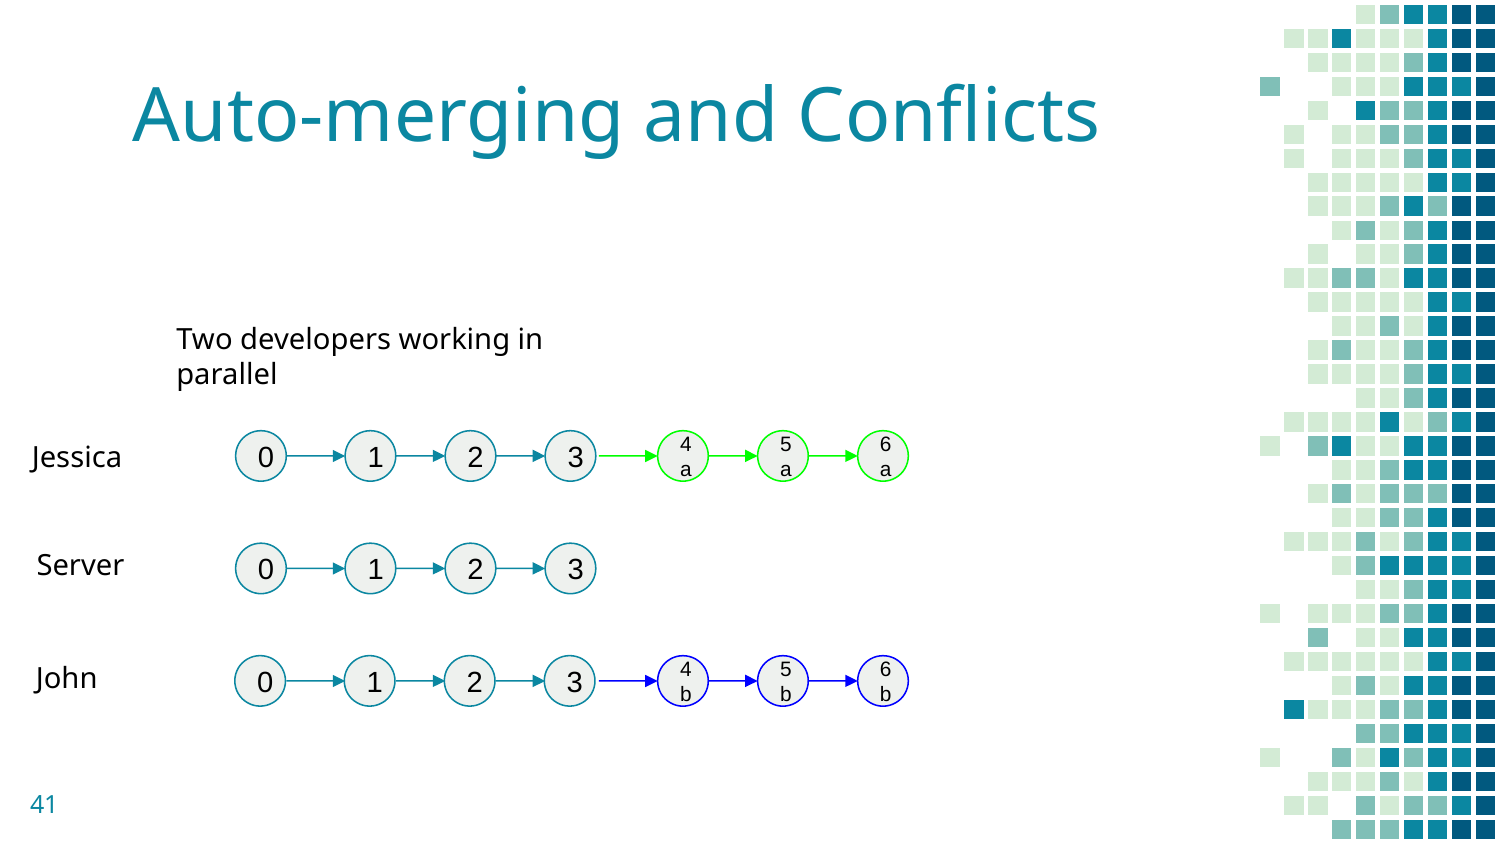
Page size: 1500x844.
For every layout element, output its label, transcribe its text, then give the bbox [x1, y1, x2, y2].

text_box 0 [234, 655, 286, 707]
text_box 4b [657, 655, 709, 707]
text_box 6a [857, 430, 909, 482]
title Auto-merging and Conflicts [117, 121, 1227, 262]
text_box John [20, 643, 205, 709]
text_box 1 [345, 543, 396, 594]
text_box 3 [545, 543, 596, 594]
text_box 0 [235, 430, 287, 482]
text_box 5b [757, 655, 809, 707]
text_box 4a [657, 430, 709, 482]
slide_number <number> [15, 773, 105, 838]
text_box 2 [444, 655, 495, 707]
text_box 5a [757, 430, 809, 482]
text_box 2 [445, 430, 496, 482]
text_box 1 [345, 430, 396, 482]
text_box 3 [545, 430, 596, 482]
text_box 1 [344, 655, 395, 707]
text_box 2 [445, 543, 496, 594]
text_box 6b [857, 655, 909, 707]
text_box Two developers working in parallel [161, 305, 640, 406]
text_box 3 [544, 655, 595, 707]
text_box 0 [235, 543, 287, 594]
text_box Jessica [16, 423, 201, 489]
text_box Server [21, 531, 206, 597]
